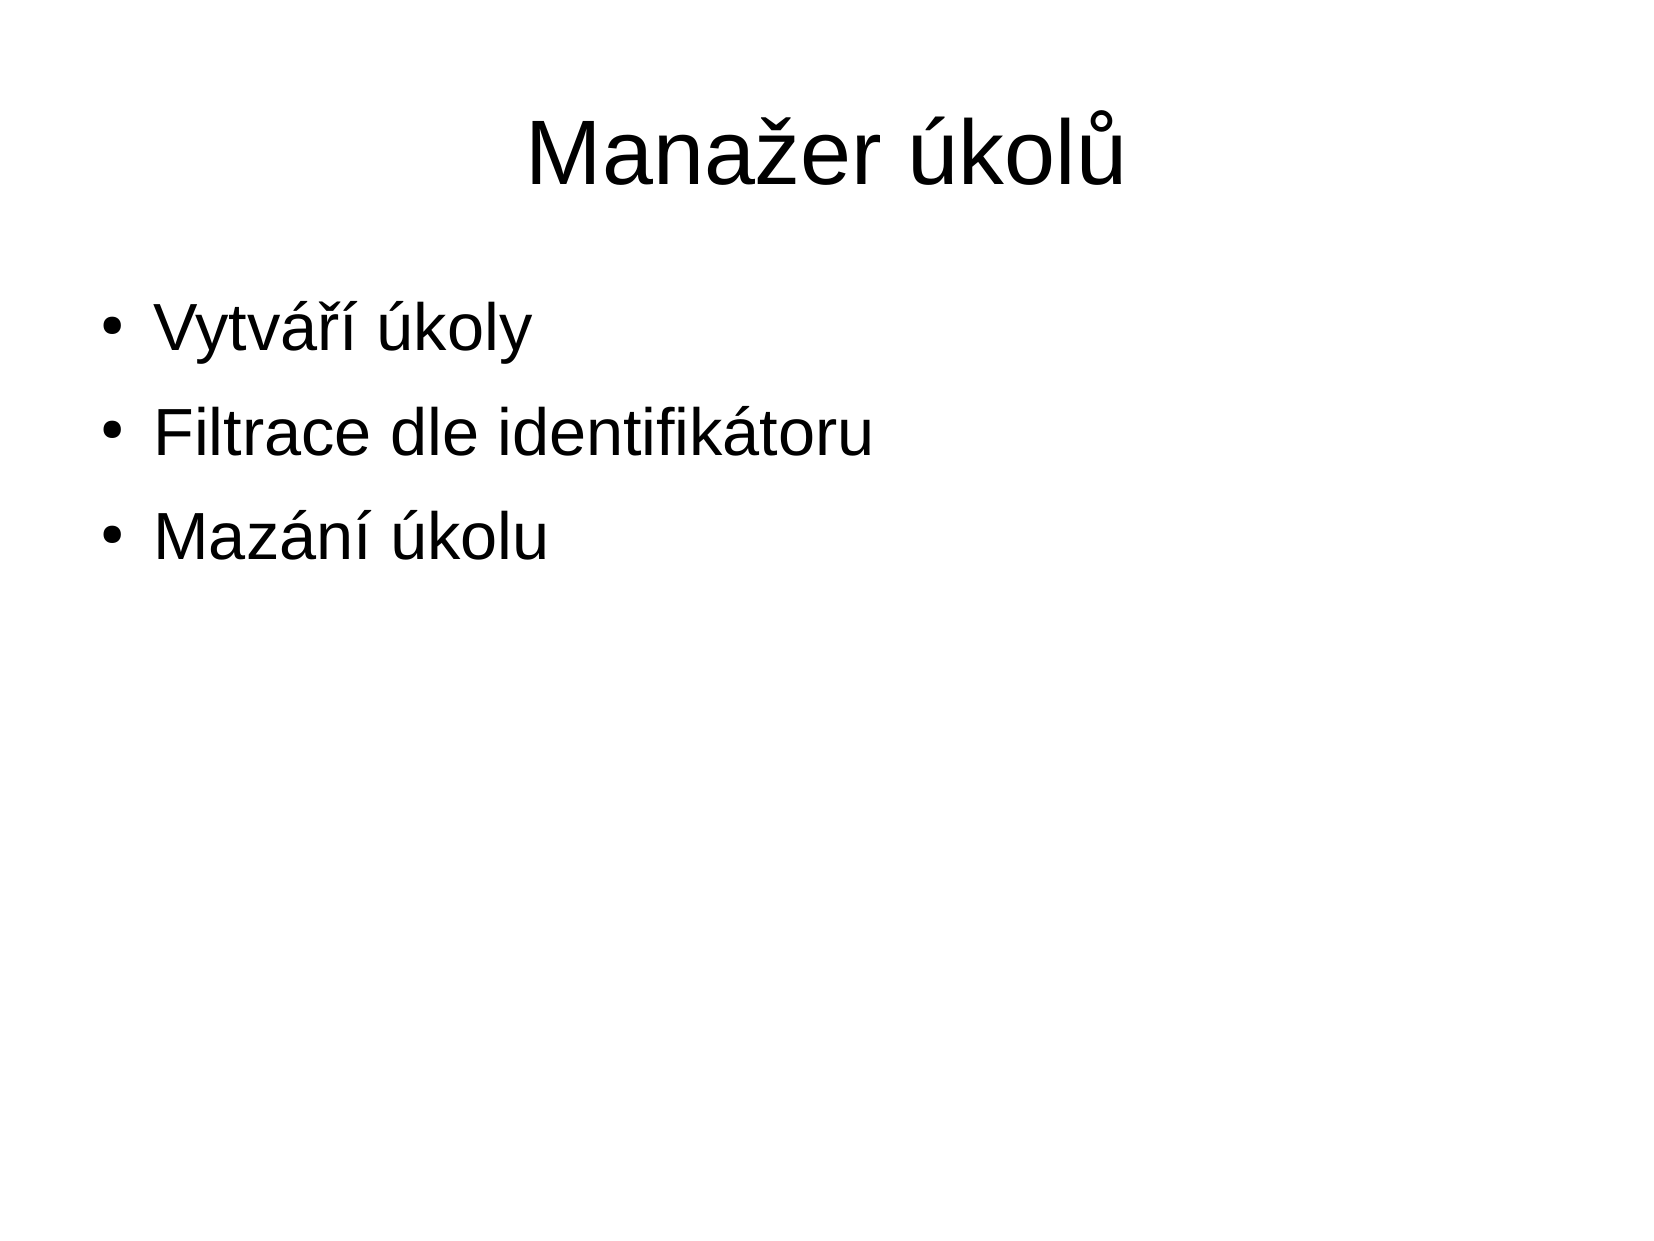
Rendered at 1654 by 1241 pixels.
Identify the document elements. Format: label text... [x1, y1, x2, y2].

list Vytváří úkoly Filtrace dle identifikátoru Mazání úkolu [82, 290, 1571, 1010]
title Manažer úkolů [82, 49, 1571, 257]
